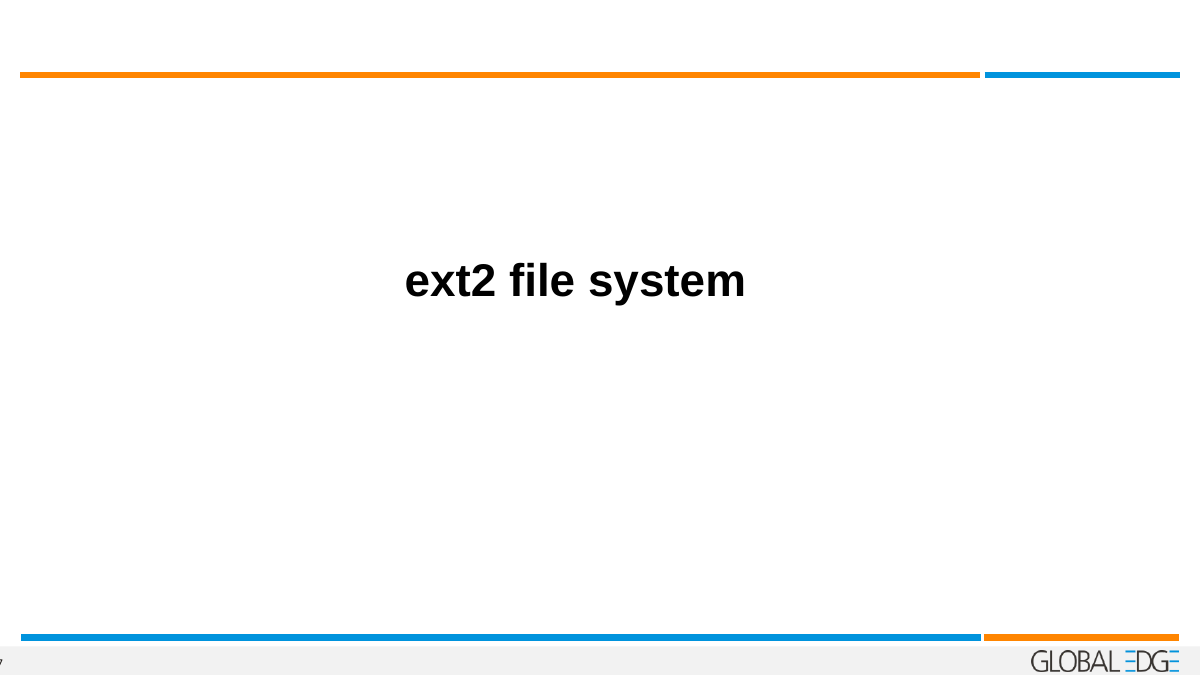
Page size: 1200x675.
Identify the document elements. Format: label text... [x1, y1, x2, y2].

picture [1031, 650, 1179, 672]
text_box ext2 file system [389, 248, 804, 315]
